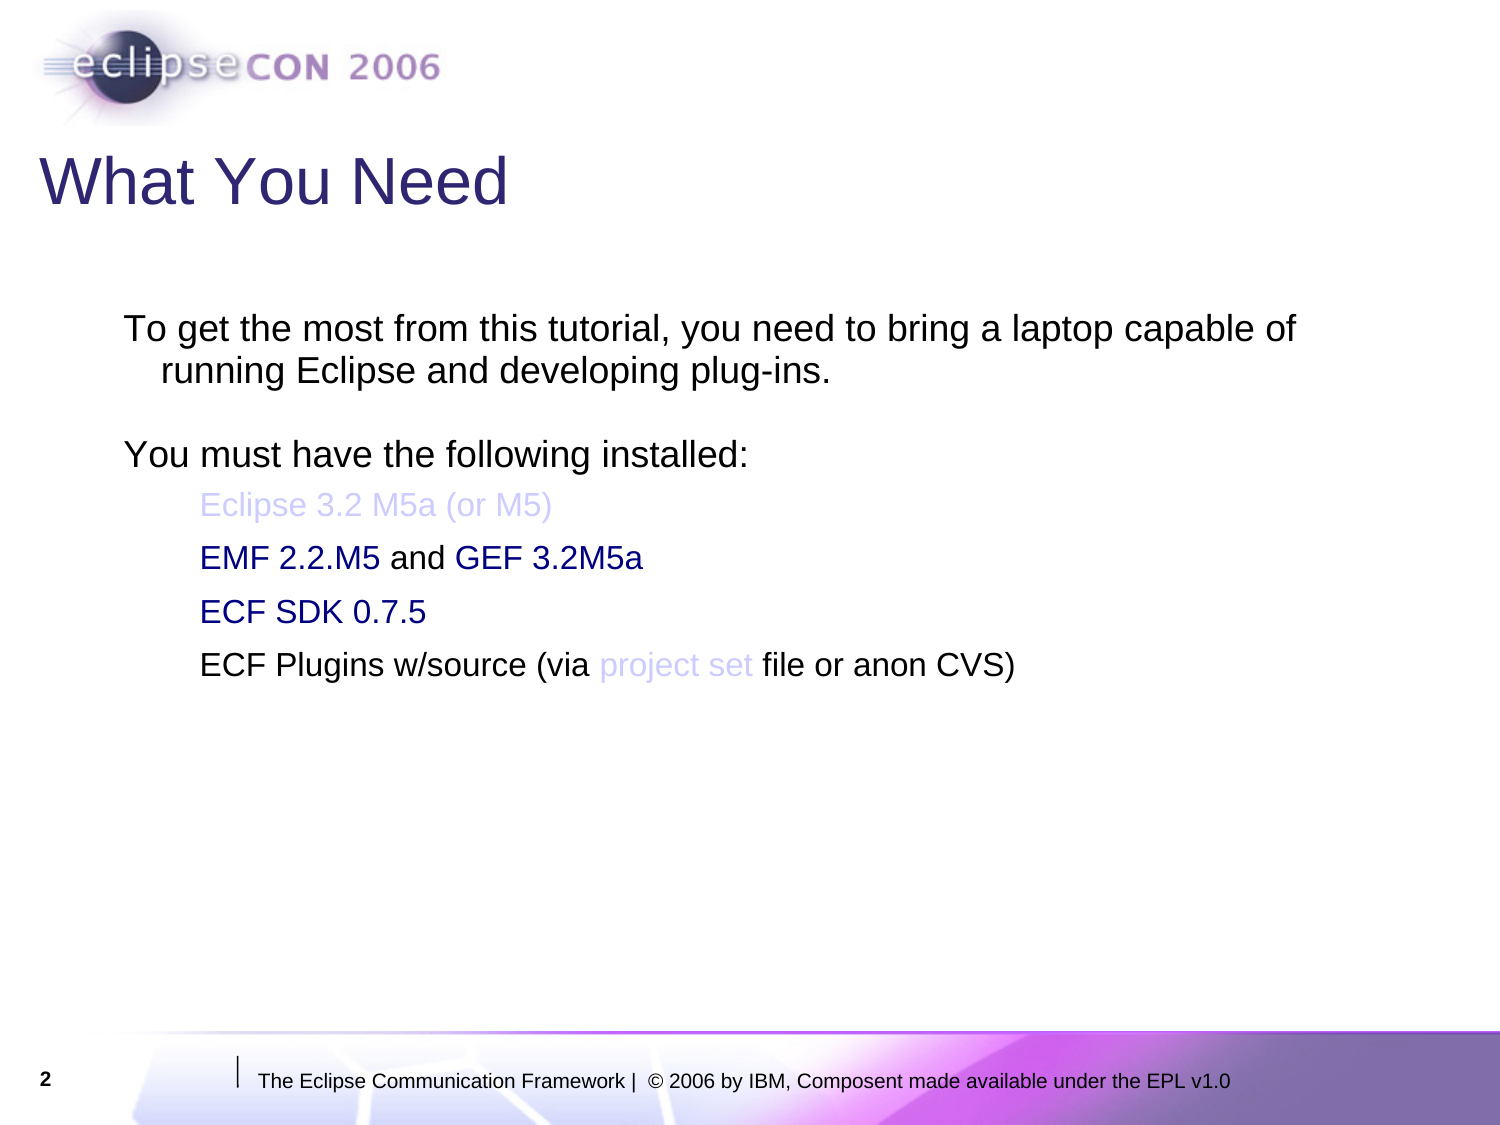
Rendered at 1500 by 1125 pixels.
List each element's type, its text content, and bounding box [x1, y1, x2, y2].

picture [0, 1031, 1500, 1125]
picture [31, 10, 1040, 126]
list To get the most from this tutorial, you need to bring a laptop capable of running Eclipse and developing plug-ins. You must have the following installed: Eclipse 3.2 M5a (or M5) EMF 2.2.M5 and GEF 3.2M5a ECF SDK 0.7.5 ECF Plugins w/source (via project set file or anon CVS) [108, 299, 1378, 932]
title What You Need [25, 142, 1378, 234]
